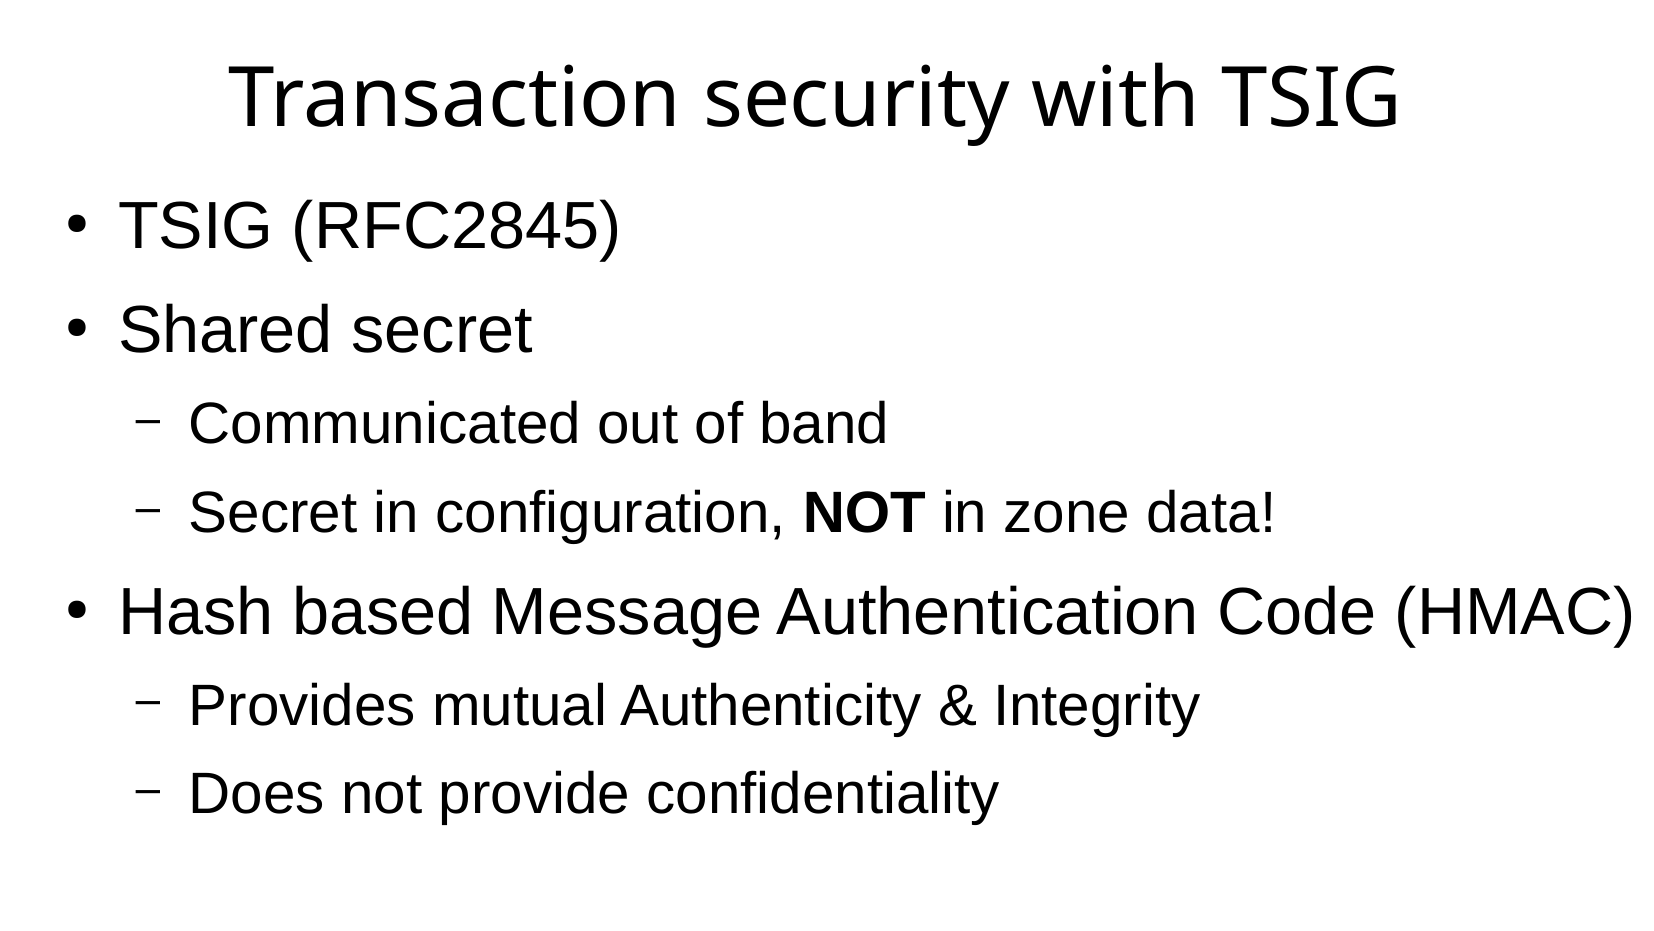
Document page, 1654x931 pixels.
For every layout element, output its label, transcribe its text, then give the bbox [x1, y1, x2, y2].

list TSIG (RFC2845) Shared secret Communicated out of band Secret in configuration, NOT in zone data! Hash based Message Authentication Code (HMAC) Provides mutual Authenticity & Integrity Does not provide confidentiality [47, 188, 1654, 931]
title Transaction security with TSIG [82, 37, 1571, 188]
